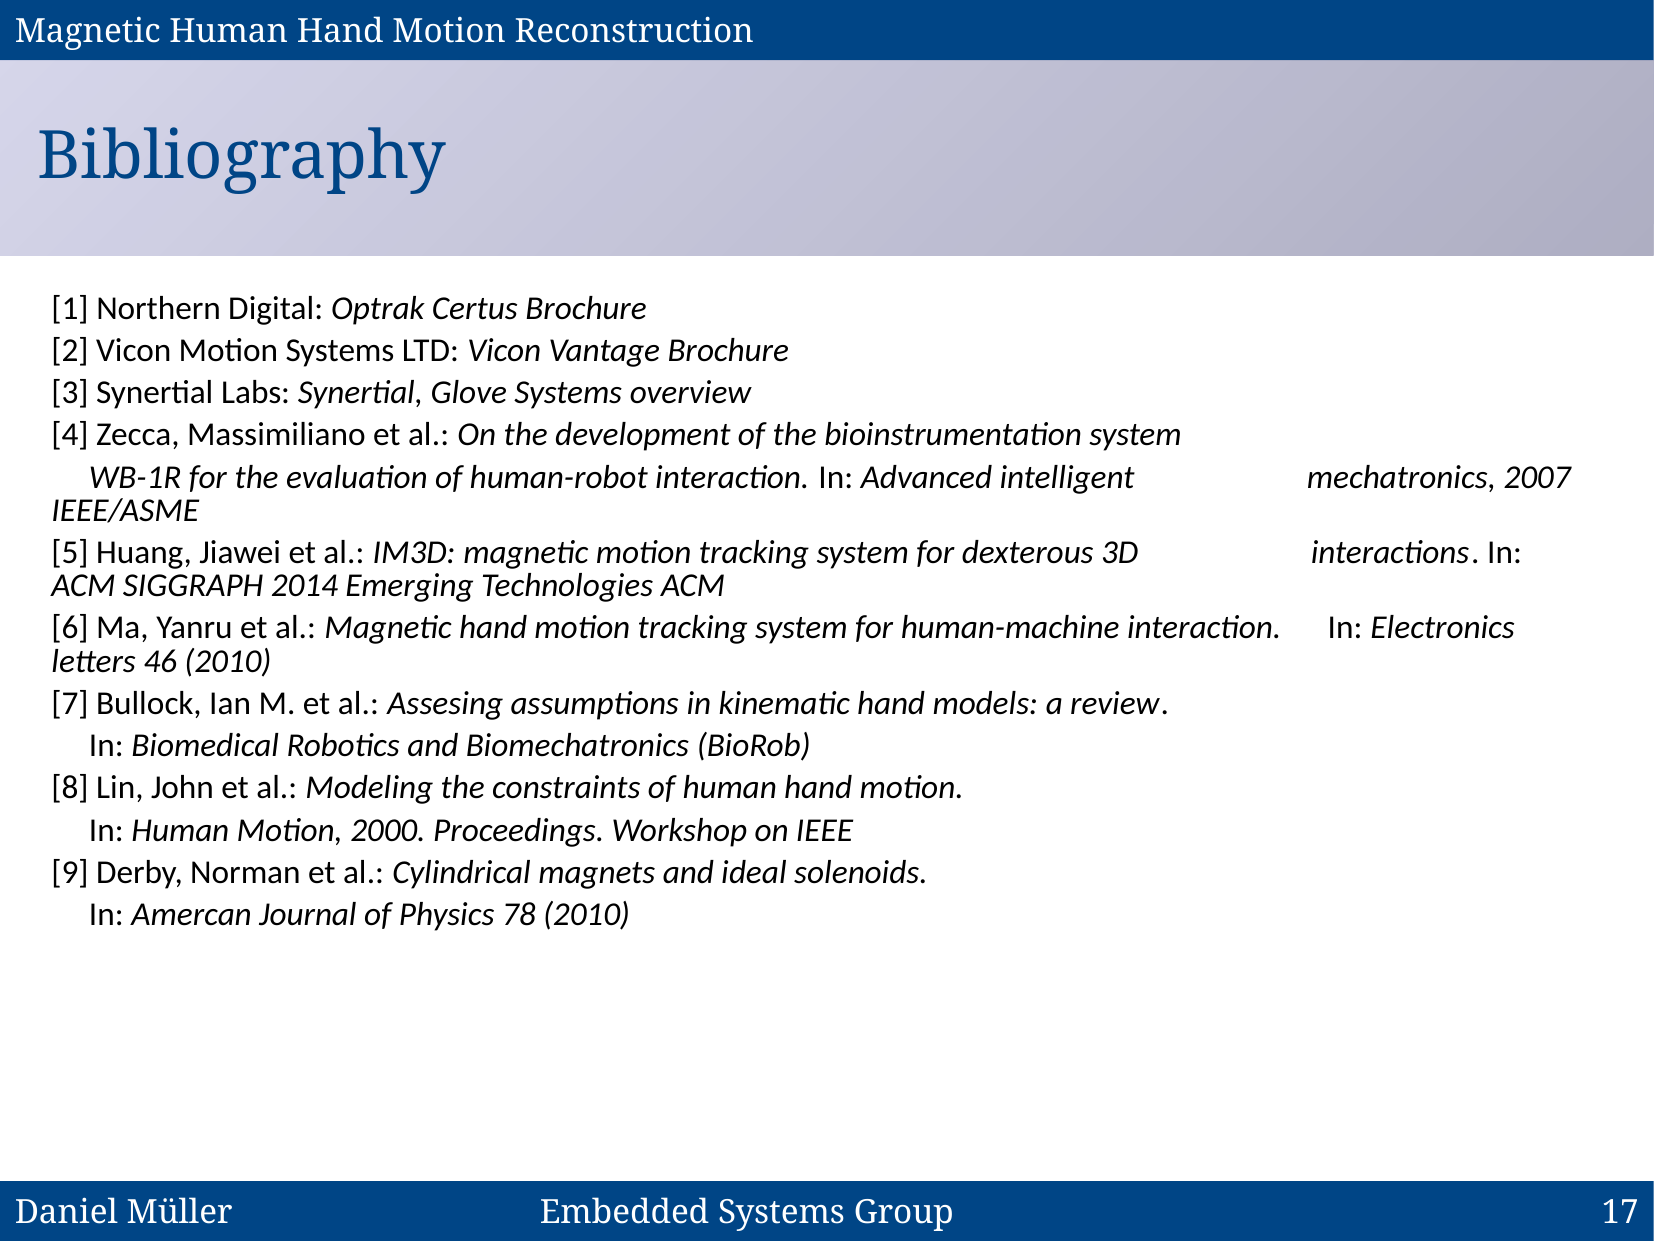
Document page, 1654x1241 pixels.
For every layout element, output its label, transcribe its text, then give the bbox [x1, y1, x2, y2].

text_box [1] Northern Digital: Optrak Certus Brochure [2] Vicon Motion Systems LTD: Vicon Vantage Brochure [3] Synertial Labs: Synertial, Glove Systems overview [4] Zecca, Massimiliano et al.: On the development of the bioinstrumentation system WB-1R for the evaluation of human-robot interaction. In: Advanced intelligent mechatronics, 2007 IEEE/ASME [5] Huang, Jiawei et al.: IM3D: magnetic motion tracking system for dexterous 3D interactions. In: ACM SIGGRAPH 2014 Emerging Technologies ACM [6] Ma, Yanru et al.: Magnetic hand motion tracking system for human-machine interaction. In: Electronics letters 46 (2010) [7] Bullock, Ian M. et al.: Assesing assumptions in kinematic hand models: a review. In: Biomedical Robotics and Biomechatronics (BioRob) [8] Lin, John et al.: Modeling the constraints of human hand motion. In: Human Motion, 2000. Proceedings. Workshop on IEEE [9] Derby, Norman et al.: Cylindrical magnets and ideal solenoids. In: Amercan Journal of Physics 78 (2010) [36, 286, 1600, 1135]
title Bibliography [37, 47, 1411, 256]
